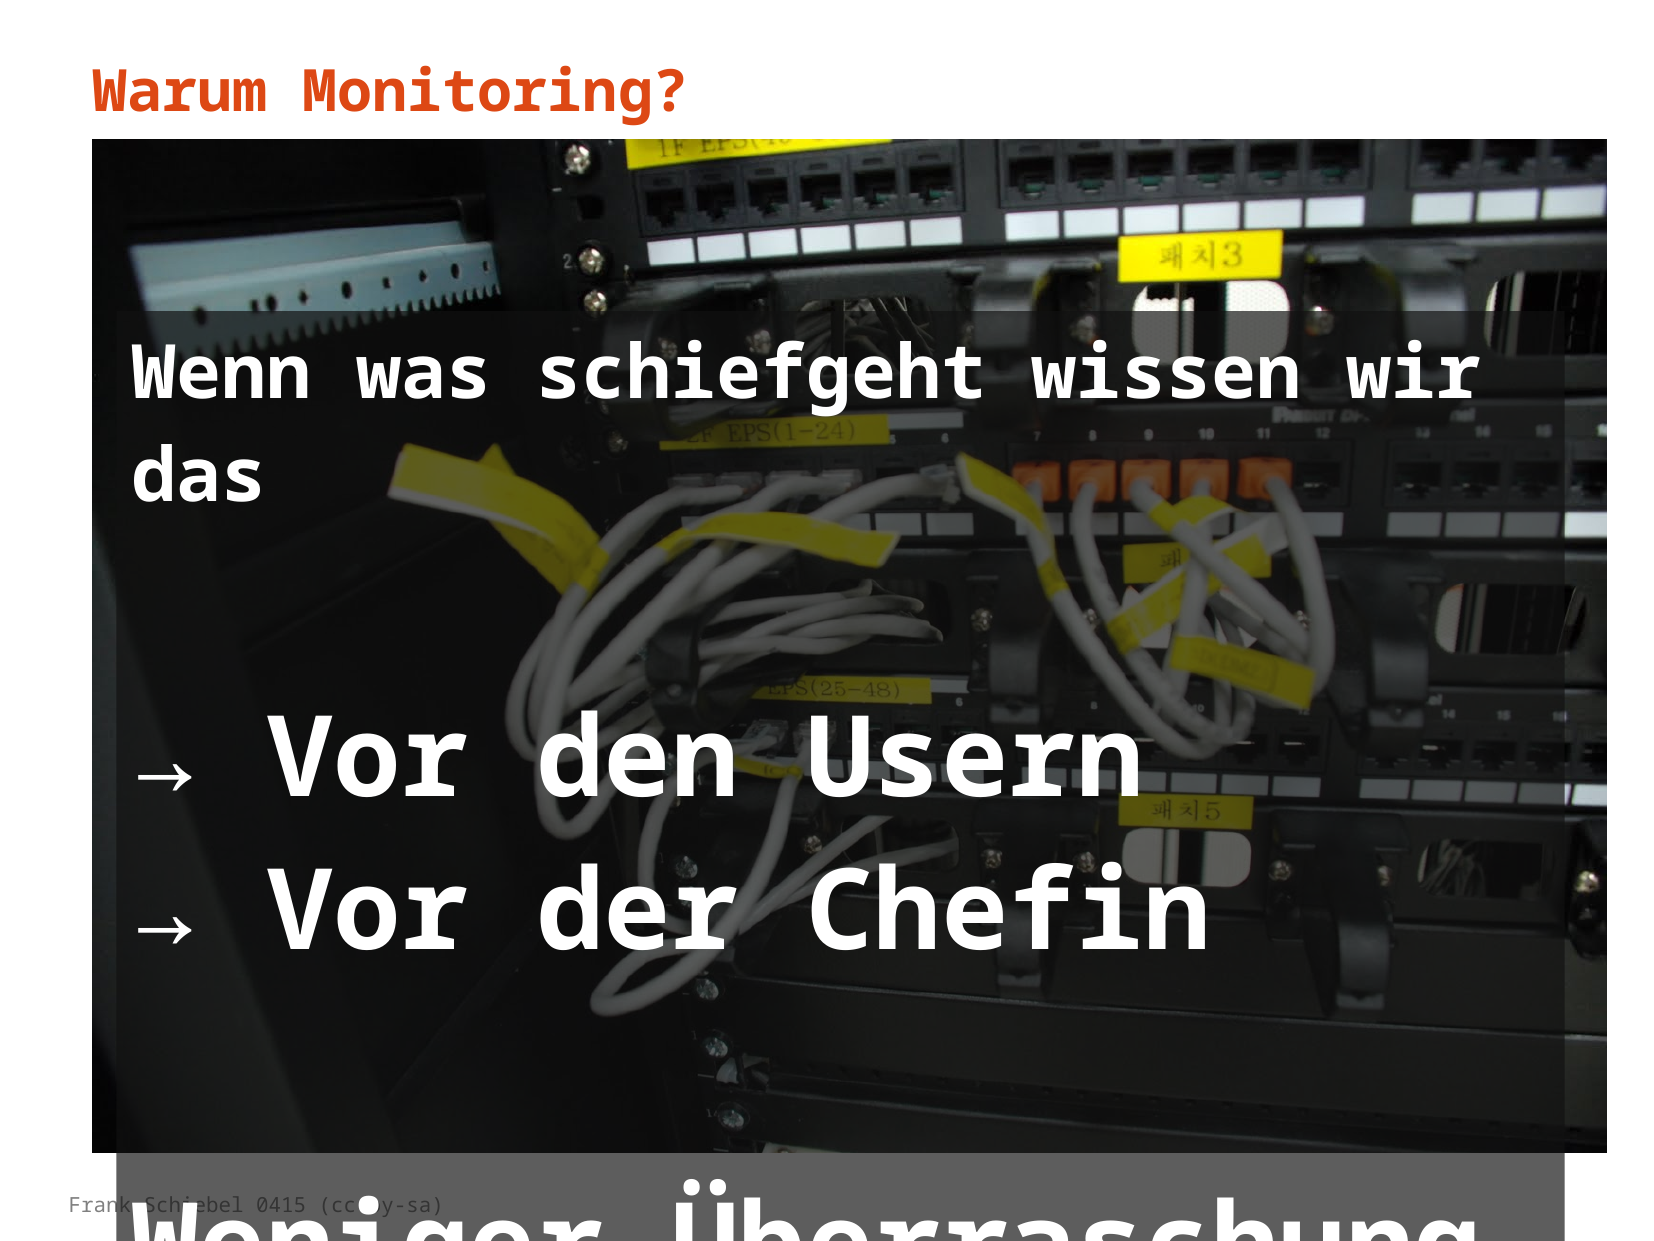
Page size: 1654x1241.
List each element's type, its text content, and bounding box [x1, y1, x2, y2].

picture [92, 139, 1607, 1153]
text_box Wenn was schiefgeht wissen wir das → Vor den Usern → Vor der Chefin Weniger Überraschung, Weniger Stress! [116, 311, 1565, 1137]
text_box Warum Monitoring? [78, 42, 1130, 117]
